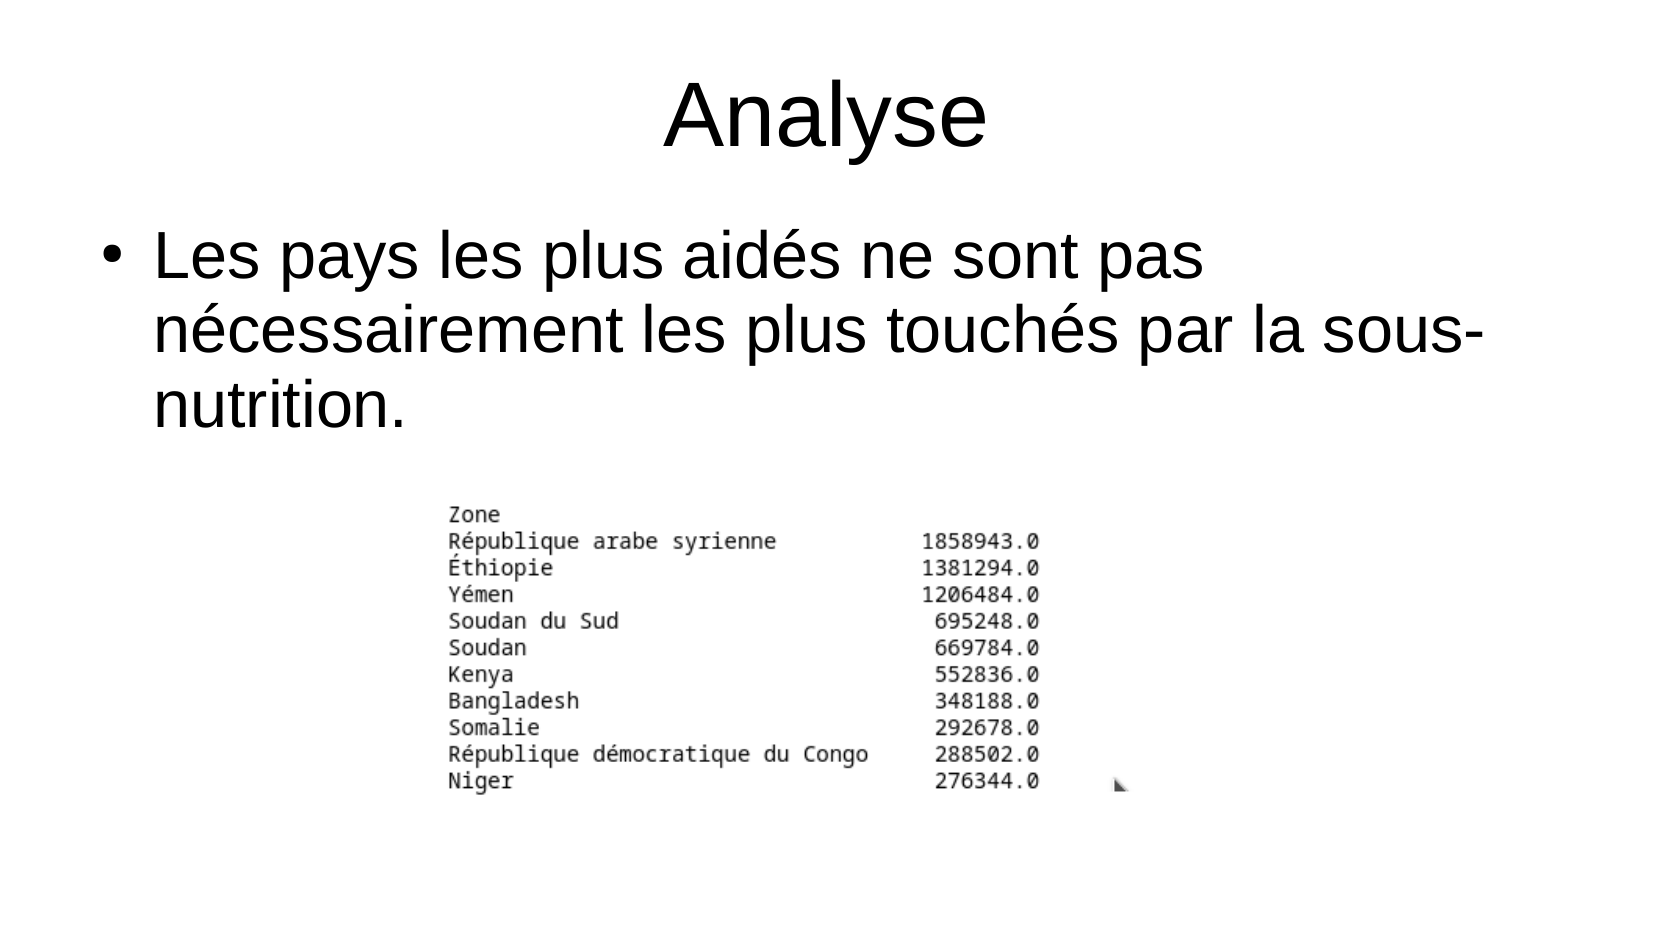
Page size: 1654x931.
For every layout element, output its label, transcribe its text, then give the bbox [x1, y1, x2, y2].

picture [442, 499, 1146, 798]
title Analyse [82, 37, 1571, 193]
list Les pays les plus aidés ne sont pas nécessairement les plus touchés par la sous-nutrition. [82, 217, 1571, 475]
